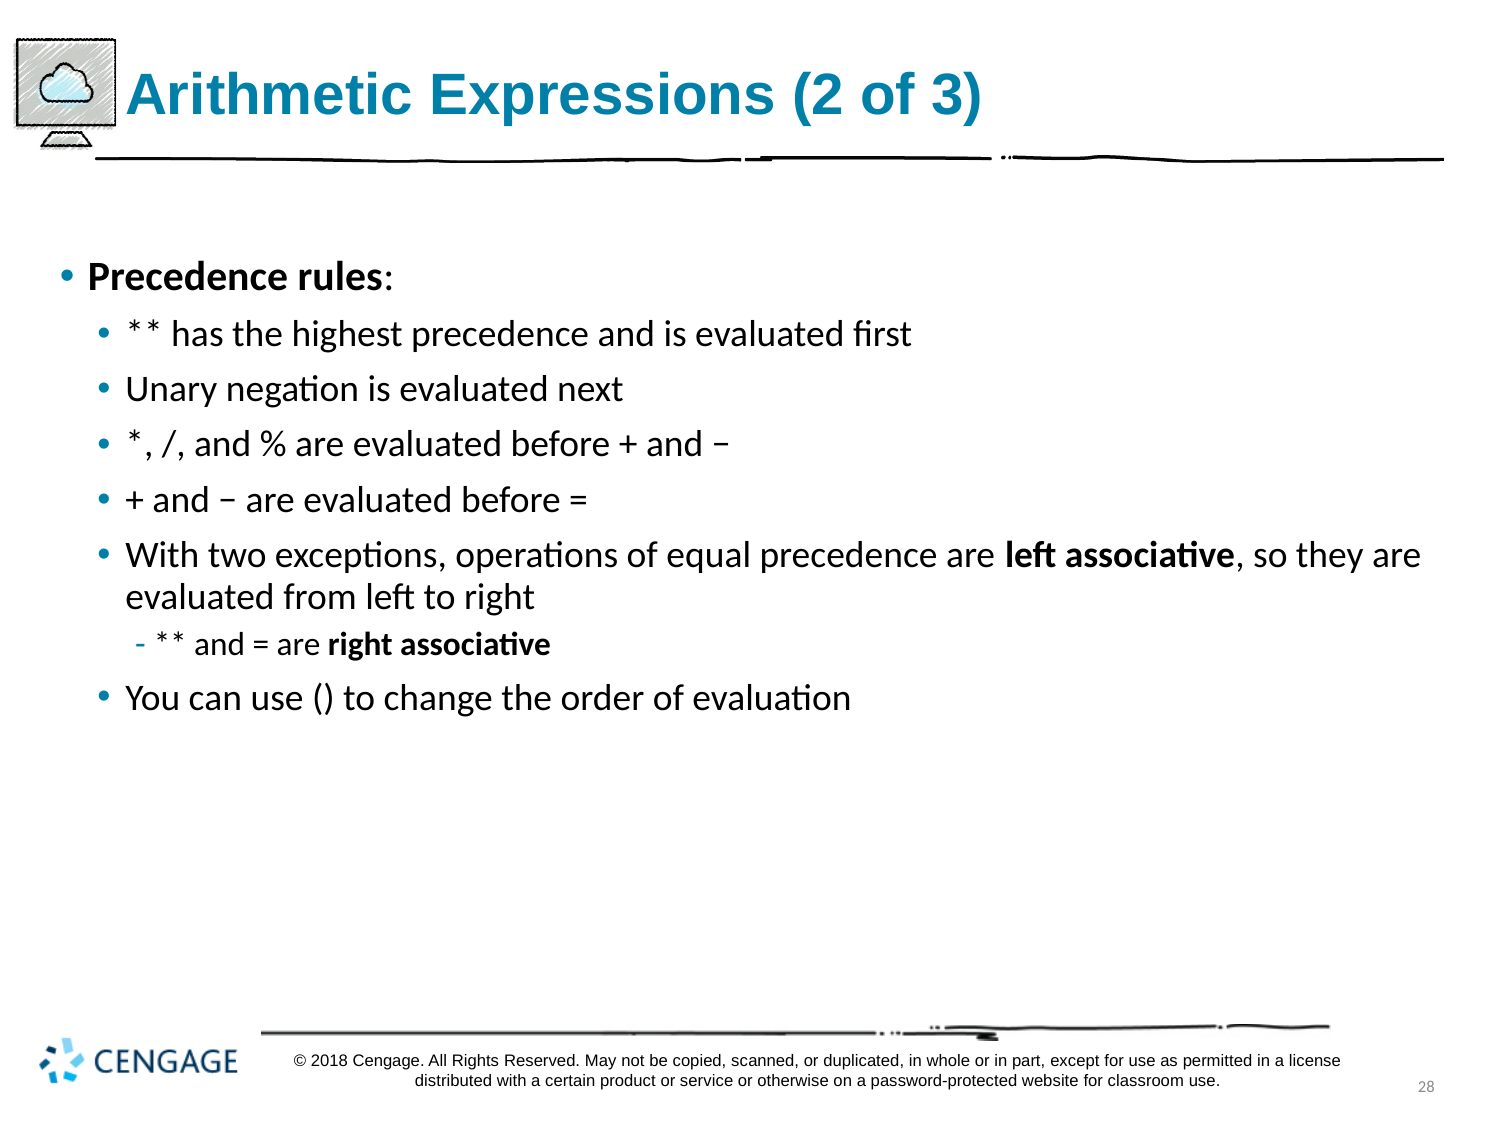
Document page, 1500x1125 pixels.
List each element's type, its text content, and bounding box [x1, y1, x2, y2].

picture [13, 36, 117, 151]
list Precedence rules: ** has the highest precedence and is evaluated first Unary negation is evaluated next *, /, and % are evaluated before + and − + and − are evaluated before = With two exceptions, operations of equal precedence are left associative, so they are evaluated from left to right ** and = are right associative You can use () to change the order of evaluation [59, 252, 1441, 725]
picture [19, 1024, 250, 1096]
picture [154, 155, 1444, 163]
footer © 2018 Cengage. All Rights Reserved. May not be copied, scanned, or duplicated, in whole or in part, except for use as permitted in a license distributed with a certain product or service or otherwise on a password-protected website for classroom use. [262, 1050, 1375, 1091]
picture [261, 1024, 1331, 1041]
title Arithmetic Expressions (2 of 3) [125, 55, 1442, 127]
